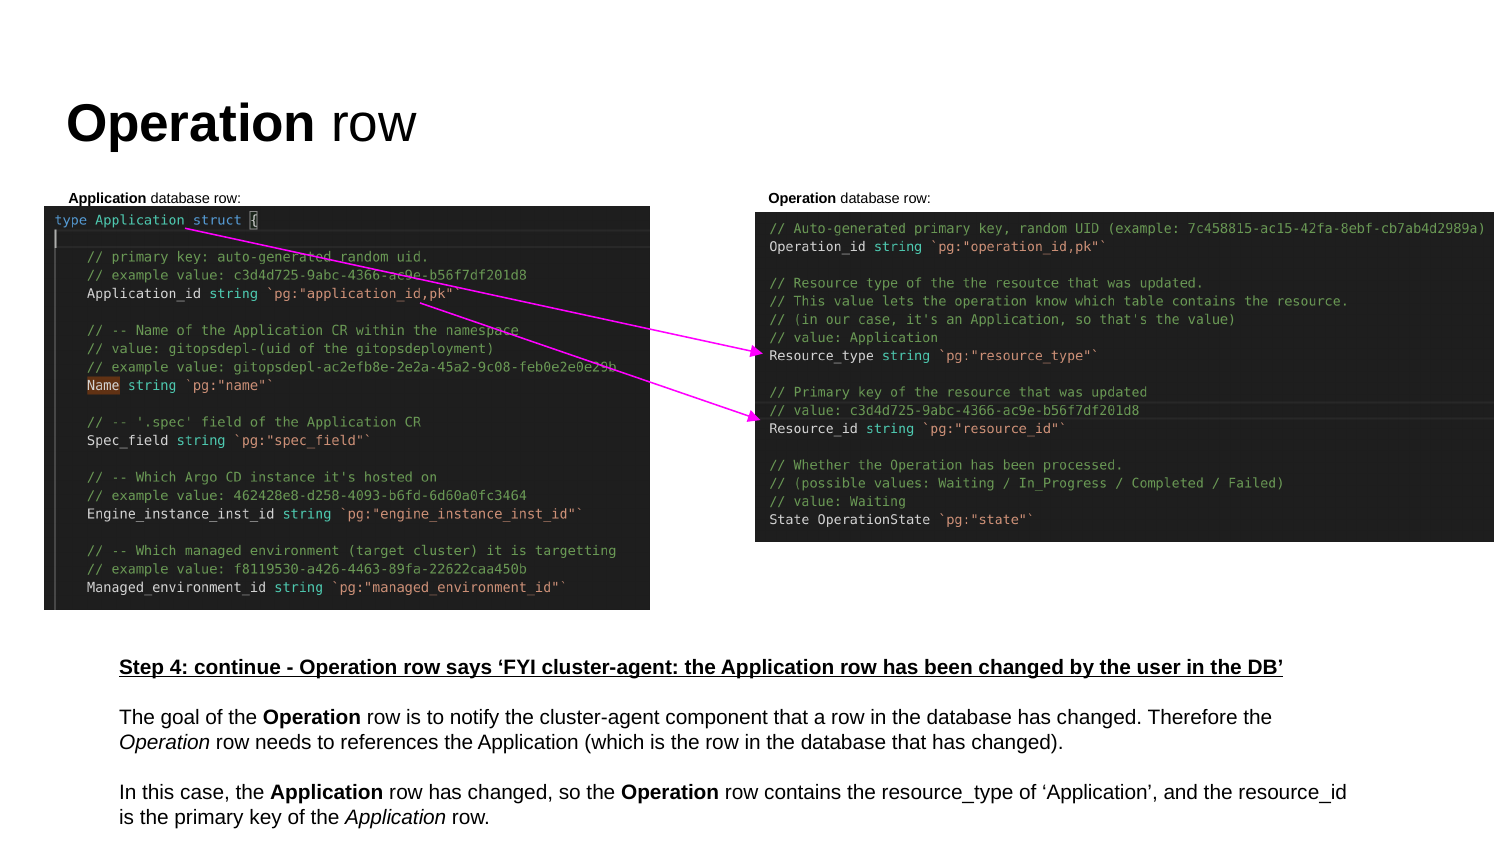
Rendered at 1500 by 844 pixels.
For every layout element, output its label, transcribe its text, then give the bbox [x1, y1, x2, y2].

picture [755, 212, 1494, 542]
text_box Operation database row: [753, 173, 1237, 222]
text_box Step 4: continue - Operation row says ‘FYI cluster-agent: the Application row has been changed by the user in the DB’ The goal of the Operation row is to notify the cluster-agent component that a row in the database has changed. Therefore the Operation row needs to references the Application (which is the row in the database that has changed). In this case, the Application row has changed, so the Operation row contains the resource_type of ‘Application’, and the resource_id is the primary key of the Application row. [104, 638, 1382, 844]
text_box Application database row: [53, 173, 537, 222]
title Operation row [51, 72, 1449, 167]
picture [44, 206, 650, 610]
